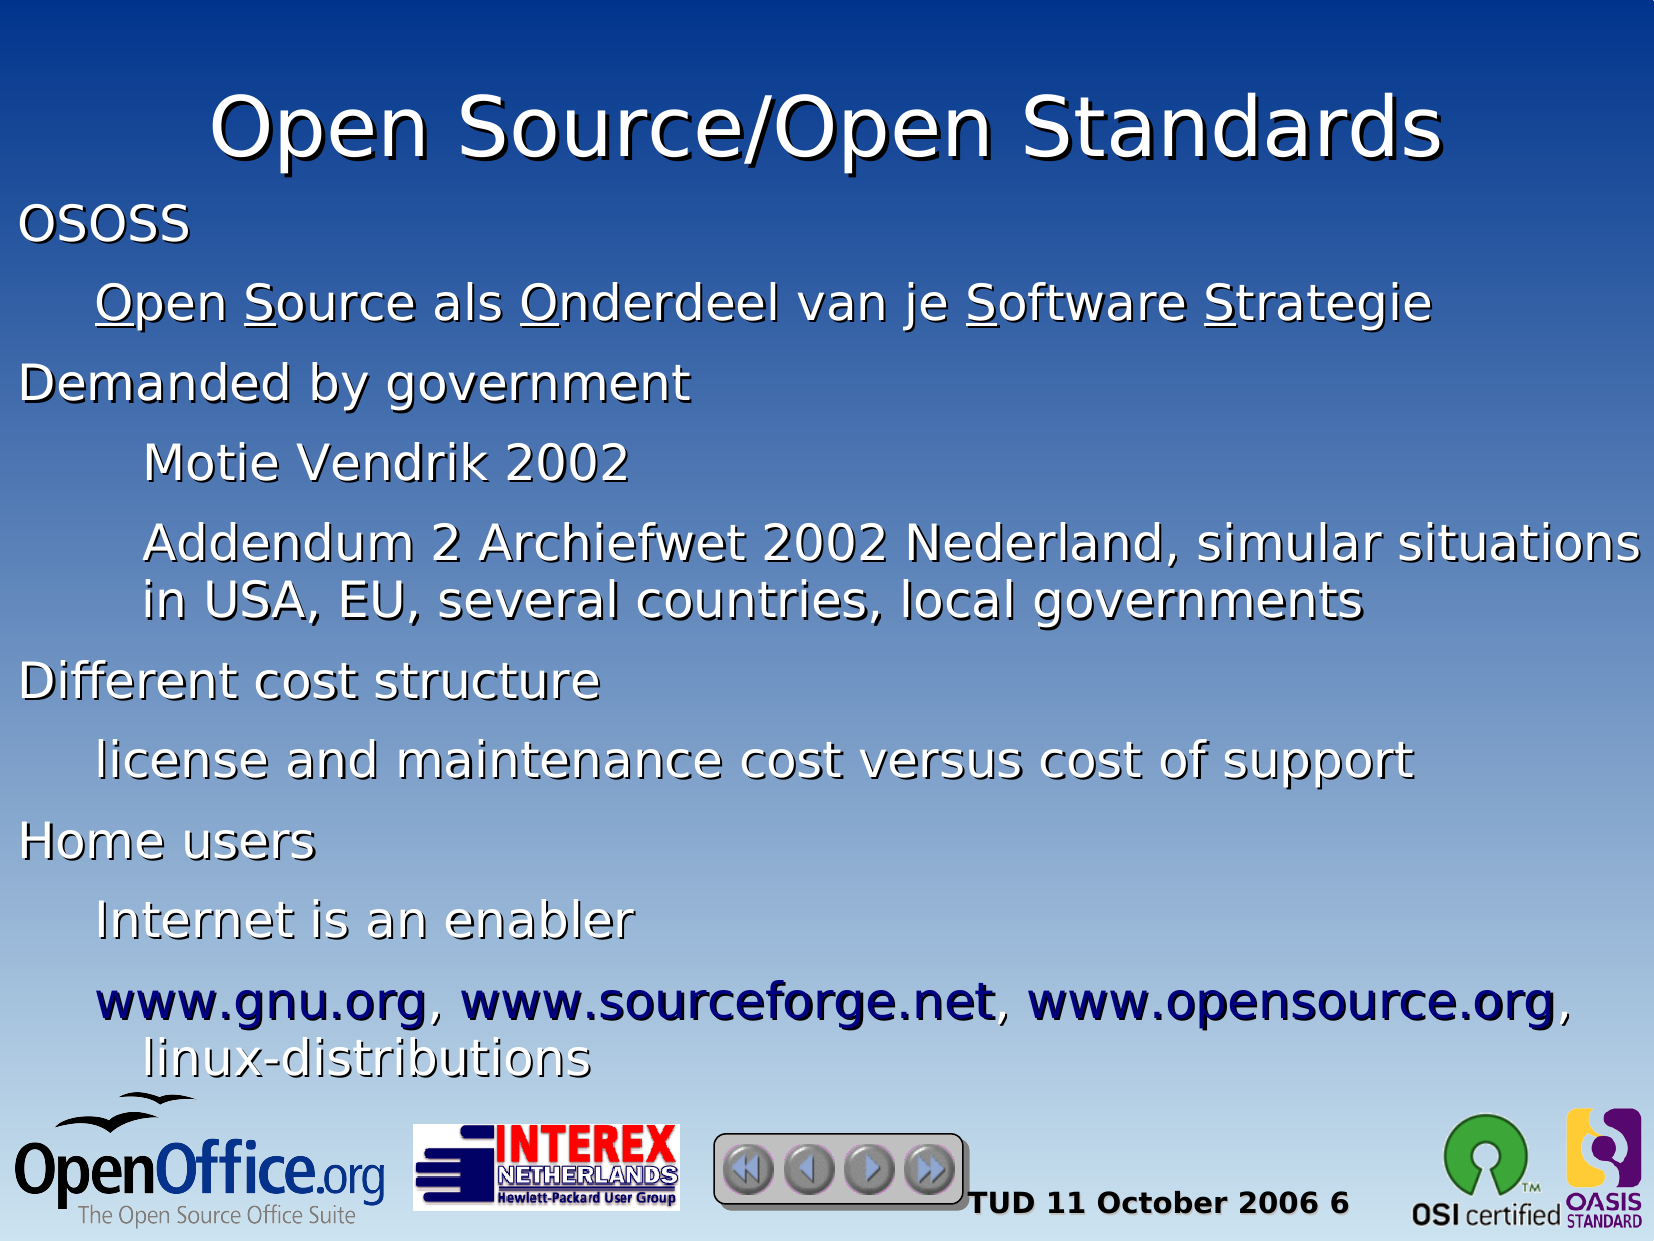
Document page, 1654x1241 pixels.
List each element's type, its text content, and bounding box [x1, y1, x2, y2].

picture [904, 1144, 955, 1195]
text_box [714, 1133, 963, 1204]
picture [844, 1144, 895, 1195]
picture [413, 1124, 680, 1211]
picture [15, 1169, 384, 1229]
picture [1405, 1169, 1654, 1238]
picture [784, 1144, 835, 1195]
list OSOSS Open Source als Onderdeel van je Software Strategie Demanded by government Motie Vendrik 2002 Addendum 2 Archiefwet 2002 Nederland, simular situations in USA, EU, several countries, local governments Different cost structure license and maintenance cost versus cost of support Home users Internet is an enabler www.gnu.org, www.sourceforge.net, www.opensource.org, linux-distributions [0, 195, 1654, 1169]
text_box TUD 11 October 2006 32 [974, 1181, 1500, 1241]
picture [723, 1144, 774, 1195]
title Open Source/Open Standards [82, 49, 1571, 195]
